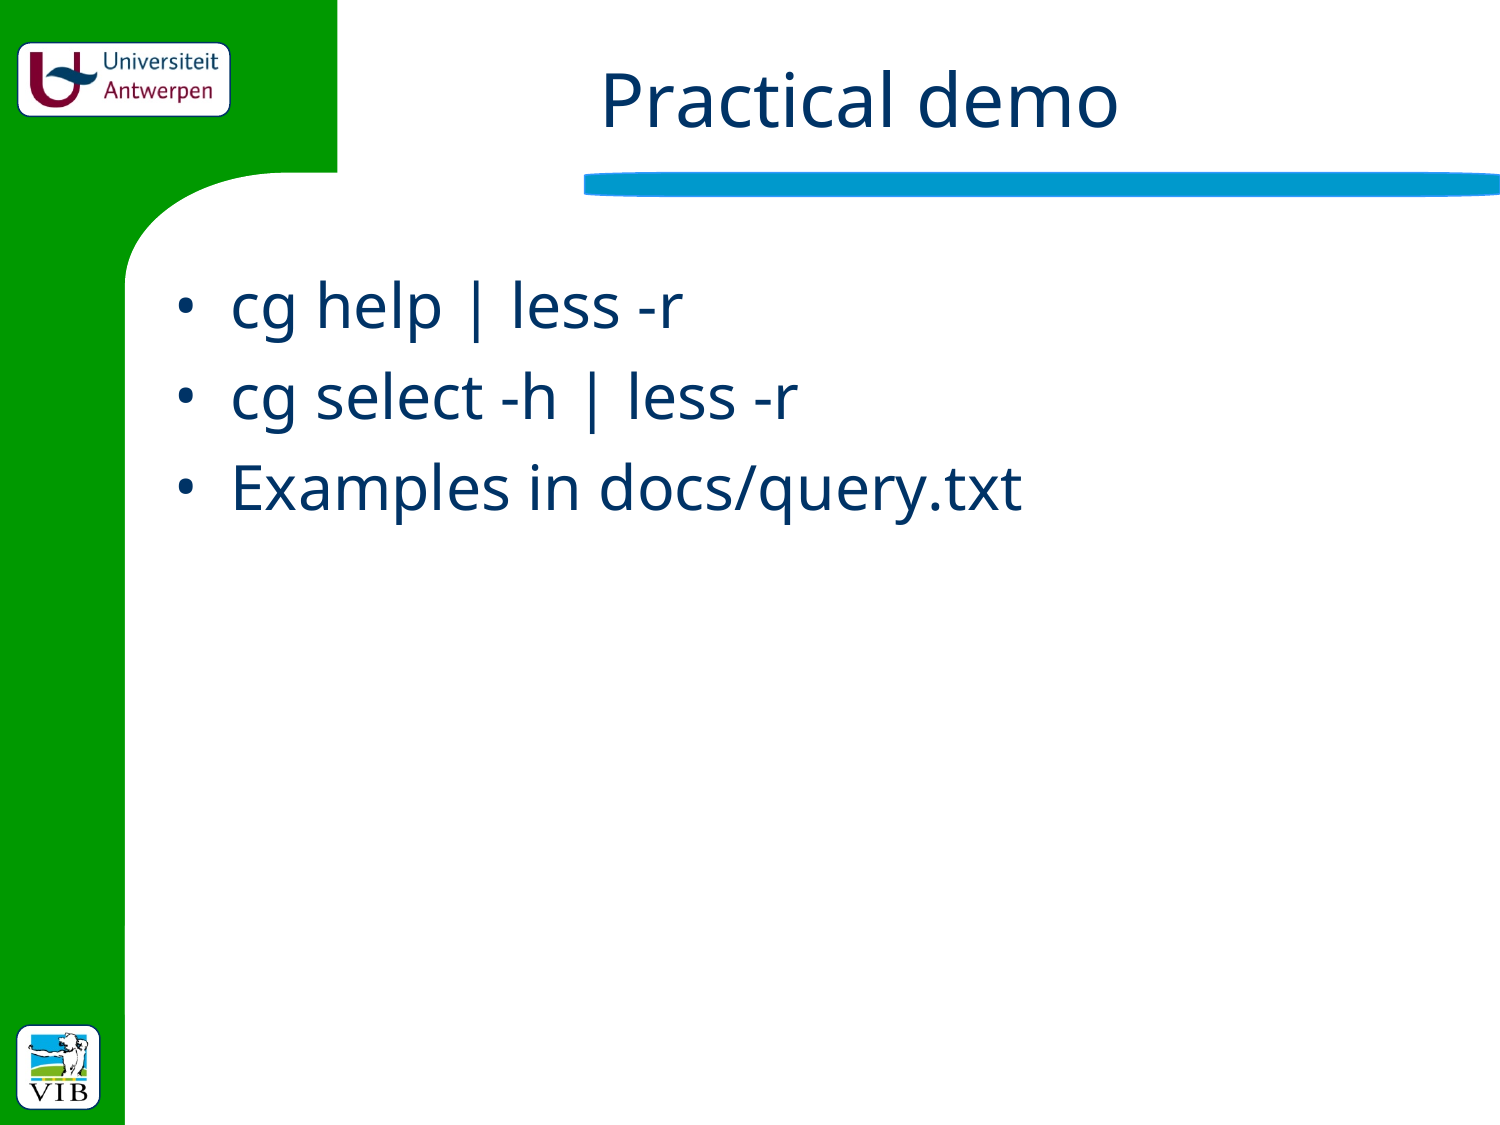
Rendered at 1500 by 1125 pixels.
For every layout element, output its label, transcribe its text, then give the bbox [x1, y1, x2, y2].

picture [25, 1029, 91, 1107]
list cg help | less -r cg select -h | less -r Examples in docs/query.txt [159, 258, 1465, 1085]
title Practical demo [584, 0, 1500, 195]
picture [25, 47, 223, 112]
